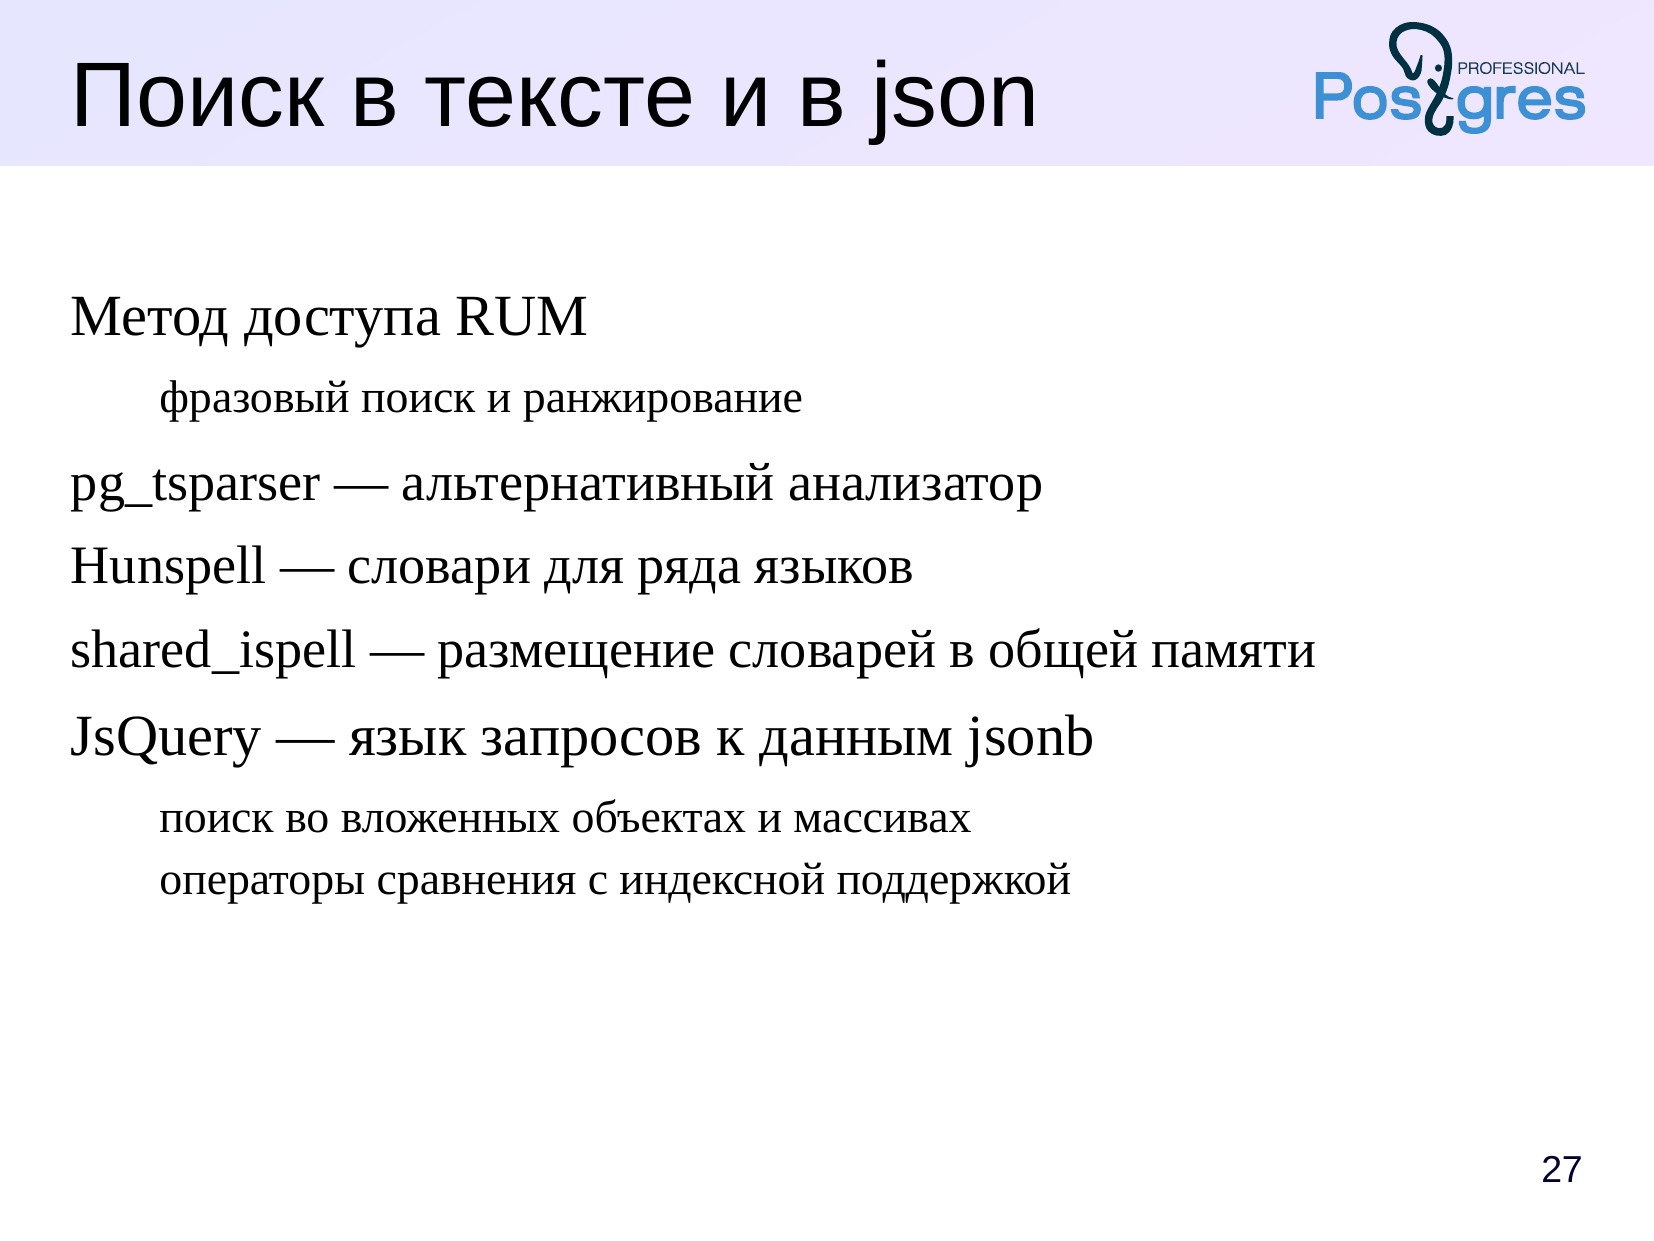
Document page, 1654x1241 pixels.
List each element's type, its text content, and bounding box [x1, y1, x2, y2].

list Метод доступа RUM фразовый поиск и ранжирование pg_tsparser — альтернативный анализатор Hunspell — словари для ряда языков shared_ispell — размещение словарей в общей памяти JsQuery — язык запросов к данным jsonb поиск во вложенных объектах и массивах операторы сравнения с индексной поддержкой [70, 283, 1583, 1134]
title Поиск в тексте и в json [70, 43, 1241, 147]
